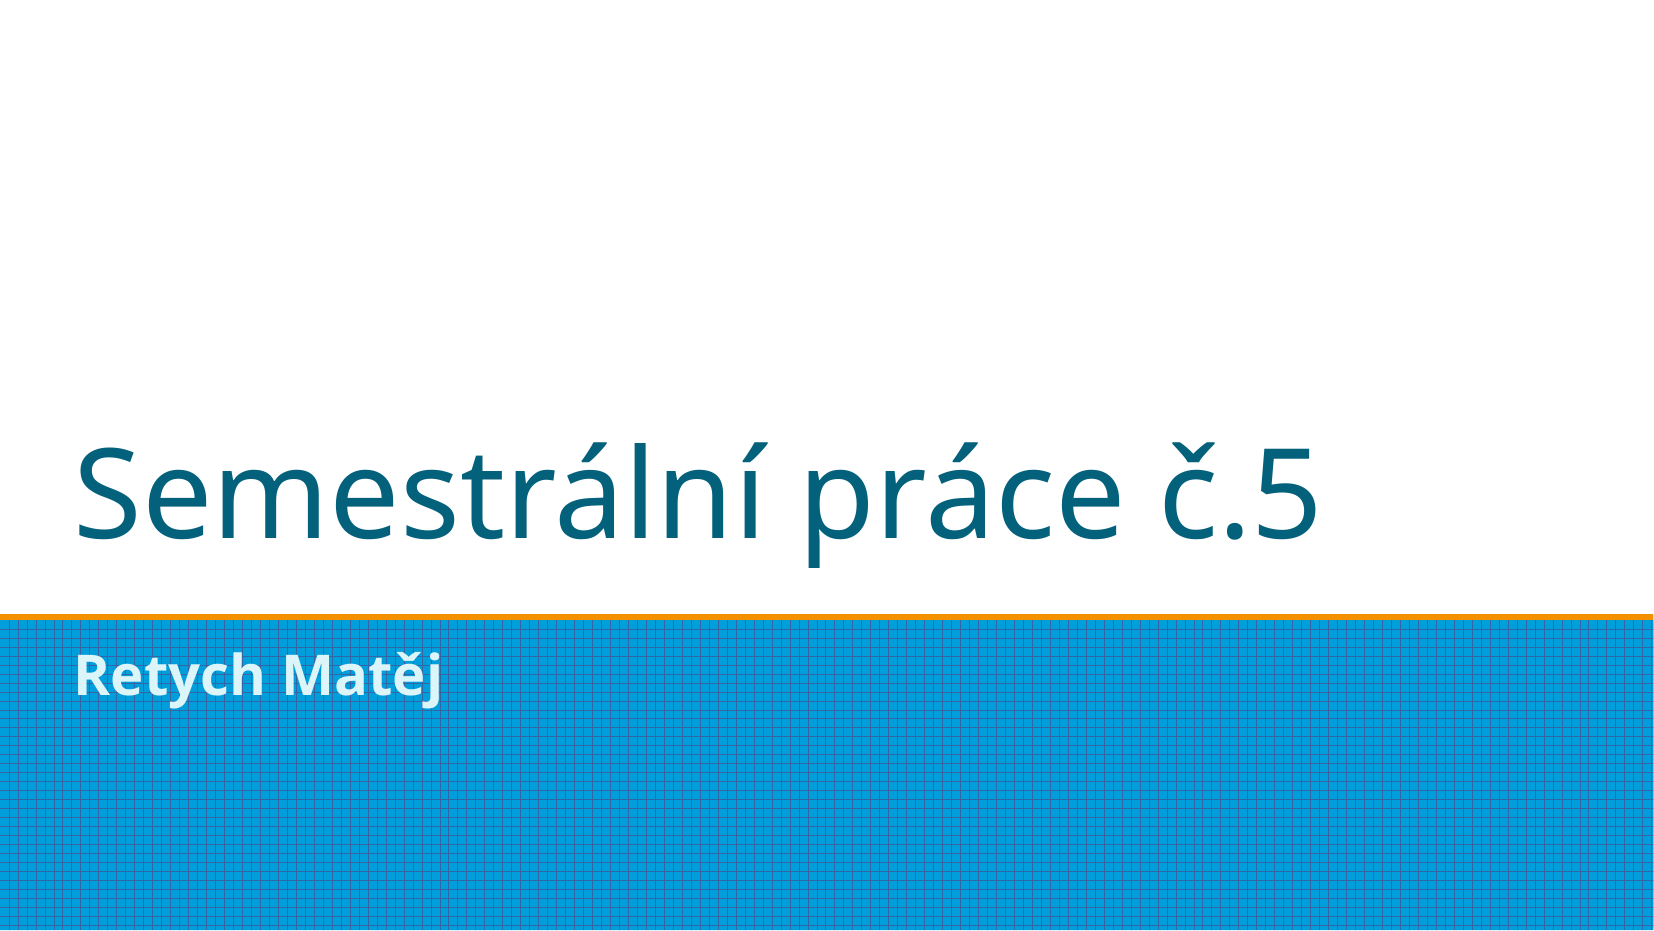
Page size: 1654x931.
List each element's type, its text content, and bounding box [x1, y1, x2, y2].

title Semestrální práce č.5 [73, 44, 1551, 576]
subtitle Retych Matěj [73, 634, 1551, 827]
